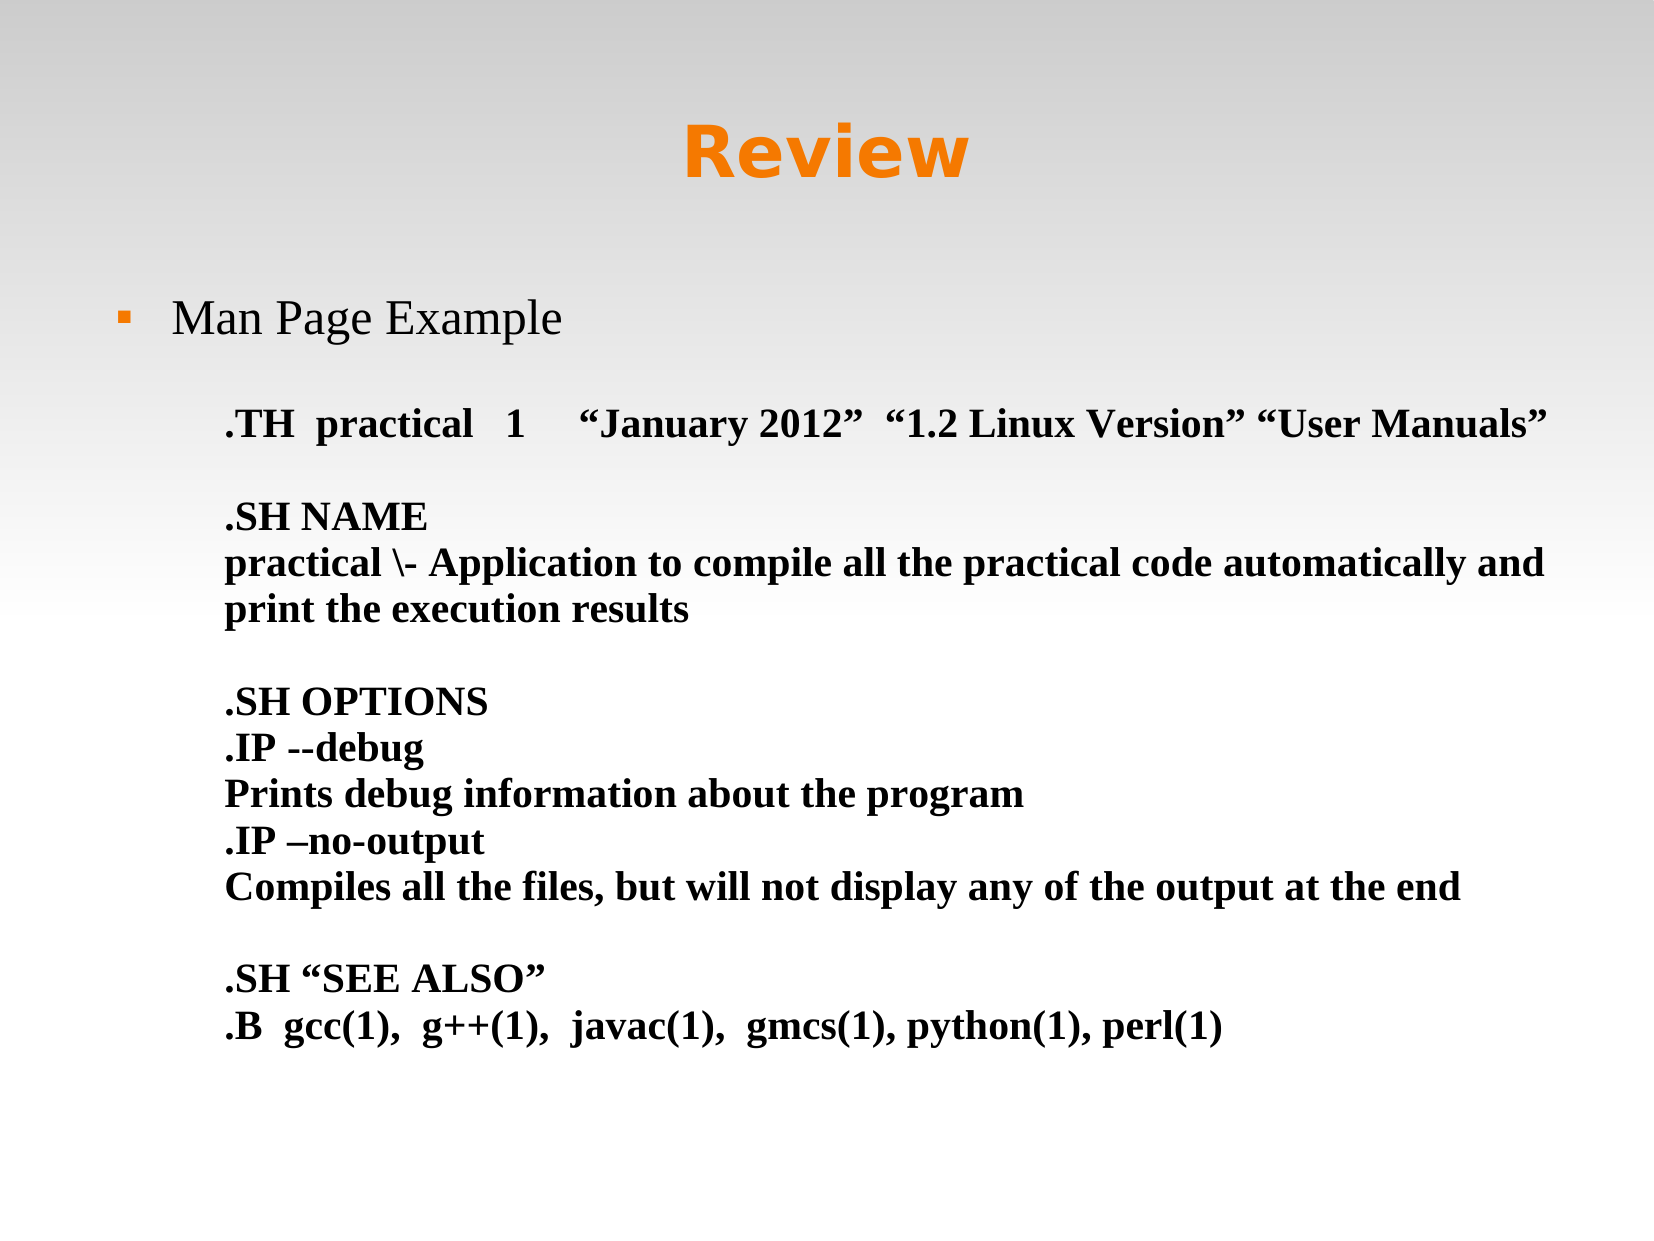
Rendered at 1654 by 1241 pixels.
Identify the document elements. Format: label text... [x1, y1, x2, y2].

title Review [82, 49, 1571, 257]
list Man Page Example .TH practical 1 “January 2012” “1.2 Linux Version” “User Manuals” .SH NAME practical \- Application to compile all the practical code automatically and print the execution results .SH OPTIONS .IP --debug Prints debug information about the program .IP –no-output Compiles all the files, but will not display any of the output at the end .SH “SEE ALSO” .B gcc(1), g++(1), javac(1), gmcs(1), python(1), perl(1) [82, 290, 1571, 1241]
